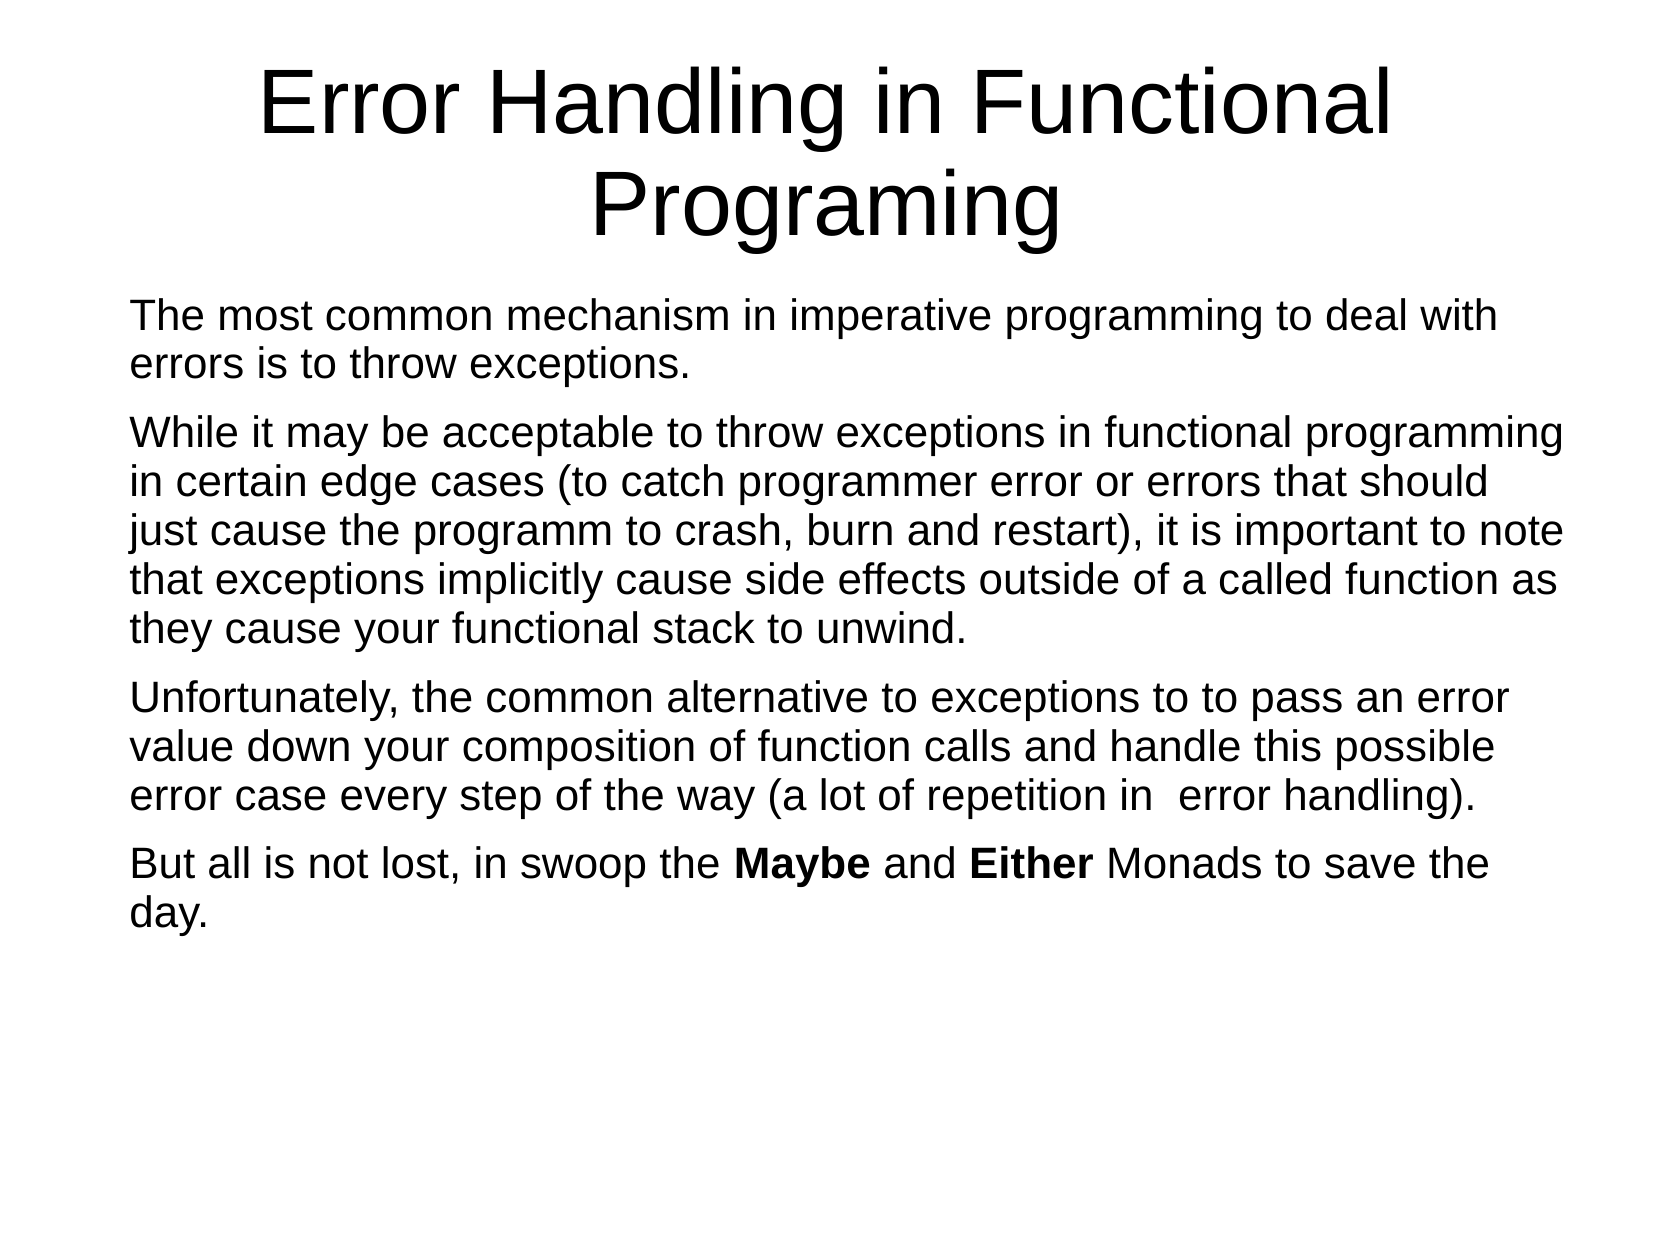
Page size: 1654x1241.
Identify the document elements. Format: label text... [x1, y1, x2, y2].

list The most common mechanism in imperative programming to deal with errors is to throw exceptions. While it may be acceptable to throw exceptions in functional programming in certain edge cases (to catch programmer error or errors that should just cause the programm to crash, burn and restart), it is important to note that exceptions implicitly cause side effects outside of a called function as they cause your functional stack to unwind. Unfortunately, the common alternative to exceptions to to pass an error value down your composition of function calls and handle this possible error case every step of the way (a lot of repetition in error handling). But all is not lost, in swoop the Maybe and Either Monads to save the day. [82, 290, 1571, 1010]
title Error Handling in Functional Programing [82, 49, 1571, 257]
